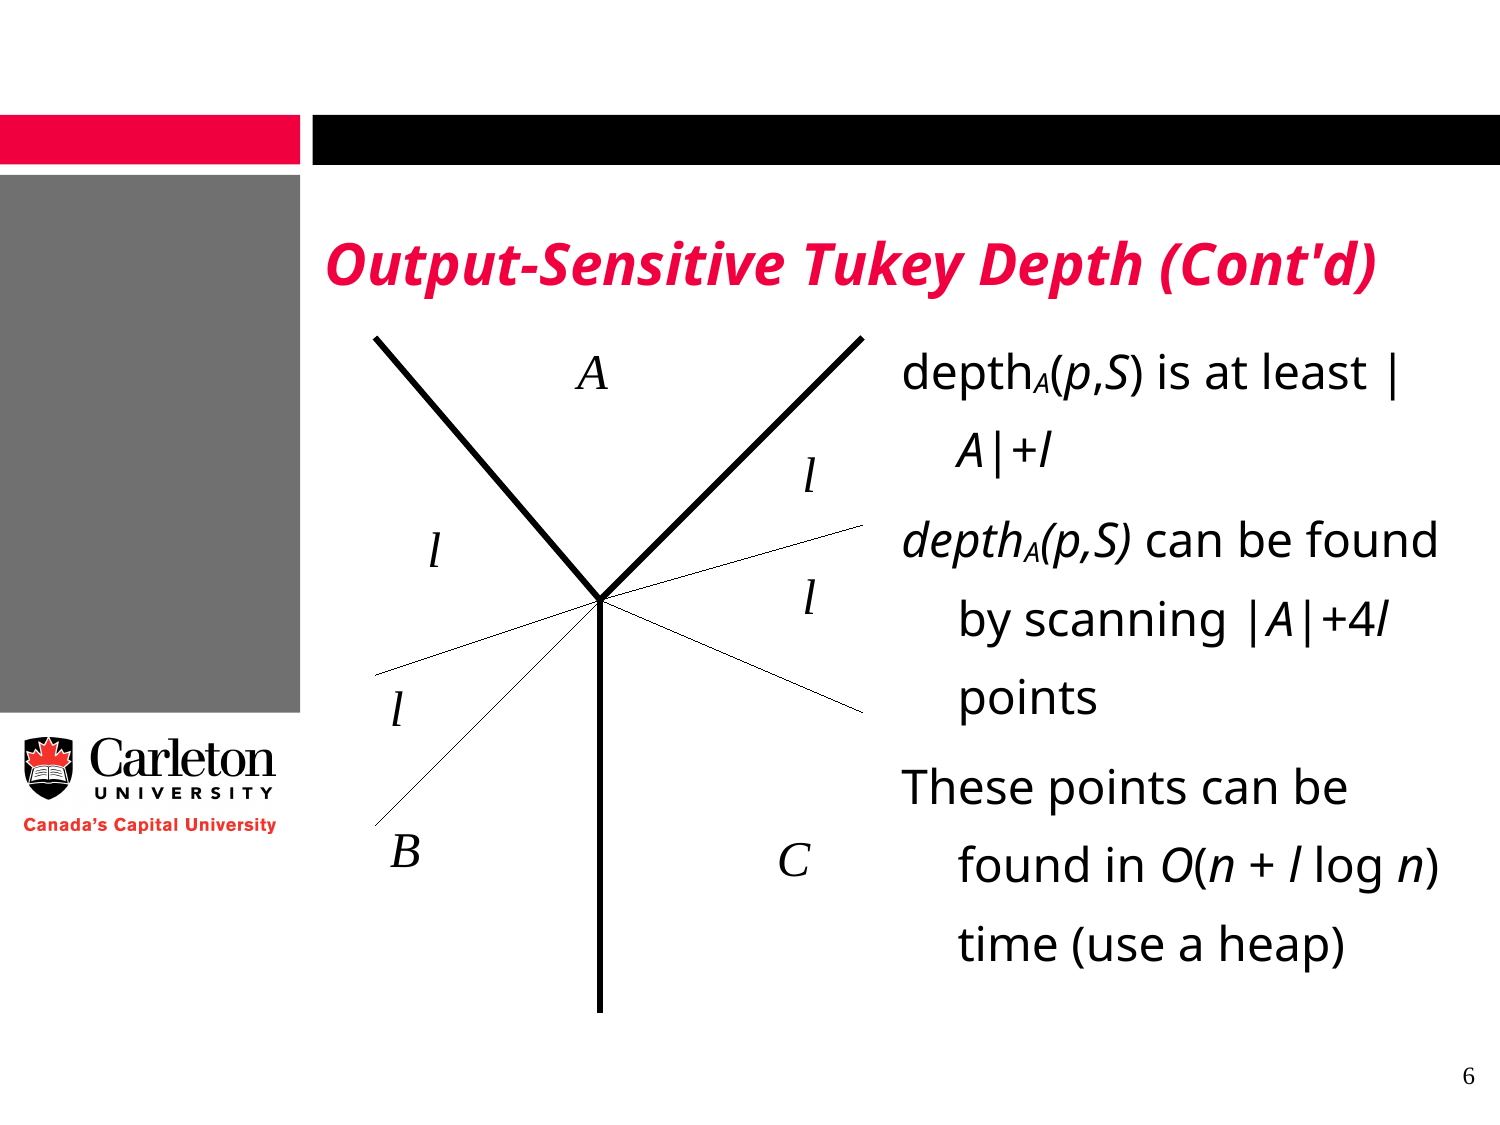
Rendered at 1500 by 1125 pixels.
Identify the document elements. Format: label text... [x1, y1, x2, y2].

text_box A [562, 337, 638, 423]
text_box l [787, 440, 863, 526]
text_box l [787, 562, 863, 648]
text_box l [375, 675, 451, 760]
title Output-Sensitive Tukey Depth (Cont'd) [324, 187, 1450, 338]
picture [24, 737, 276, 834]
text_box C [762, 825, 826, 910]
text_box B [375, 815, 436, 901]
text_box l [412, 515, 488, 601]
list depthA(p,S) is at least |A|+l depthA(p,S) can be found by scanning |A|+4l points These points can be found in O(n + l log n) time (use a heap) [901, 324, 1451, 1051]
